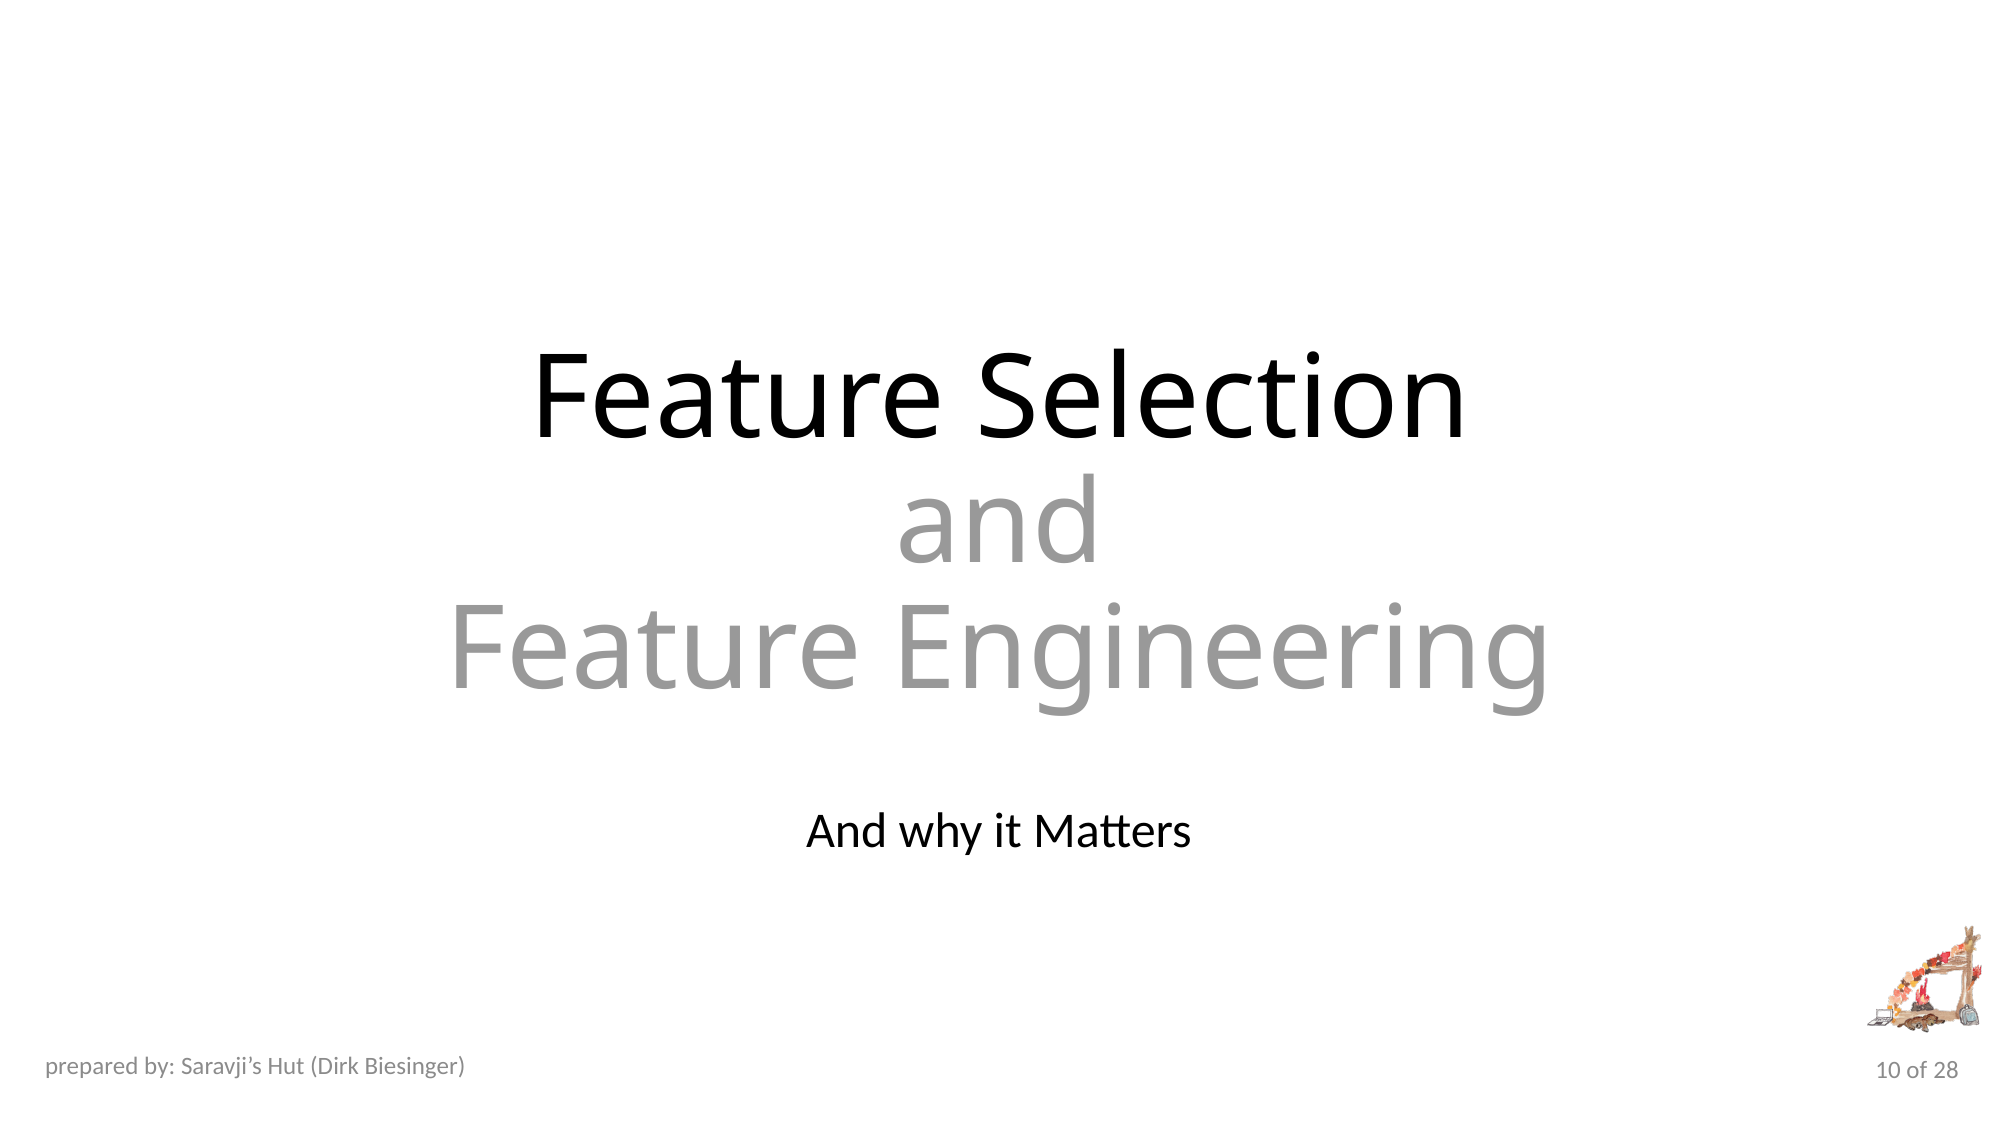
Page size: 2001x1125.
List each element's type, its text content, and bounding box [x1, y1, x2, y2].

subtitle And why it Matters [248, 796, 1749, 1069]
title Feature Selection and Feature Engineering [249, 329, 1750, 721]
picture [1853, 908, 1996, 1050]
